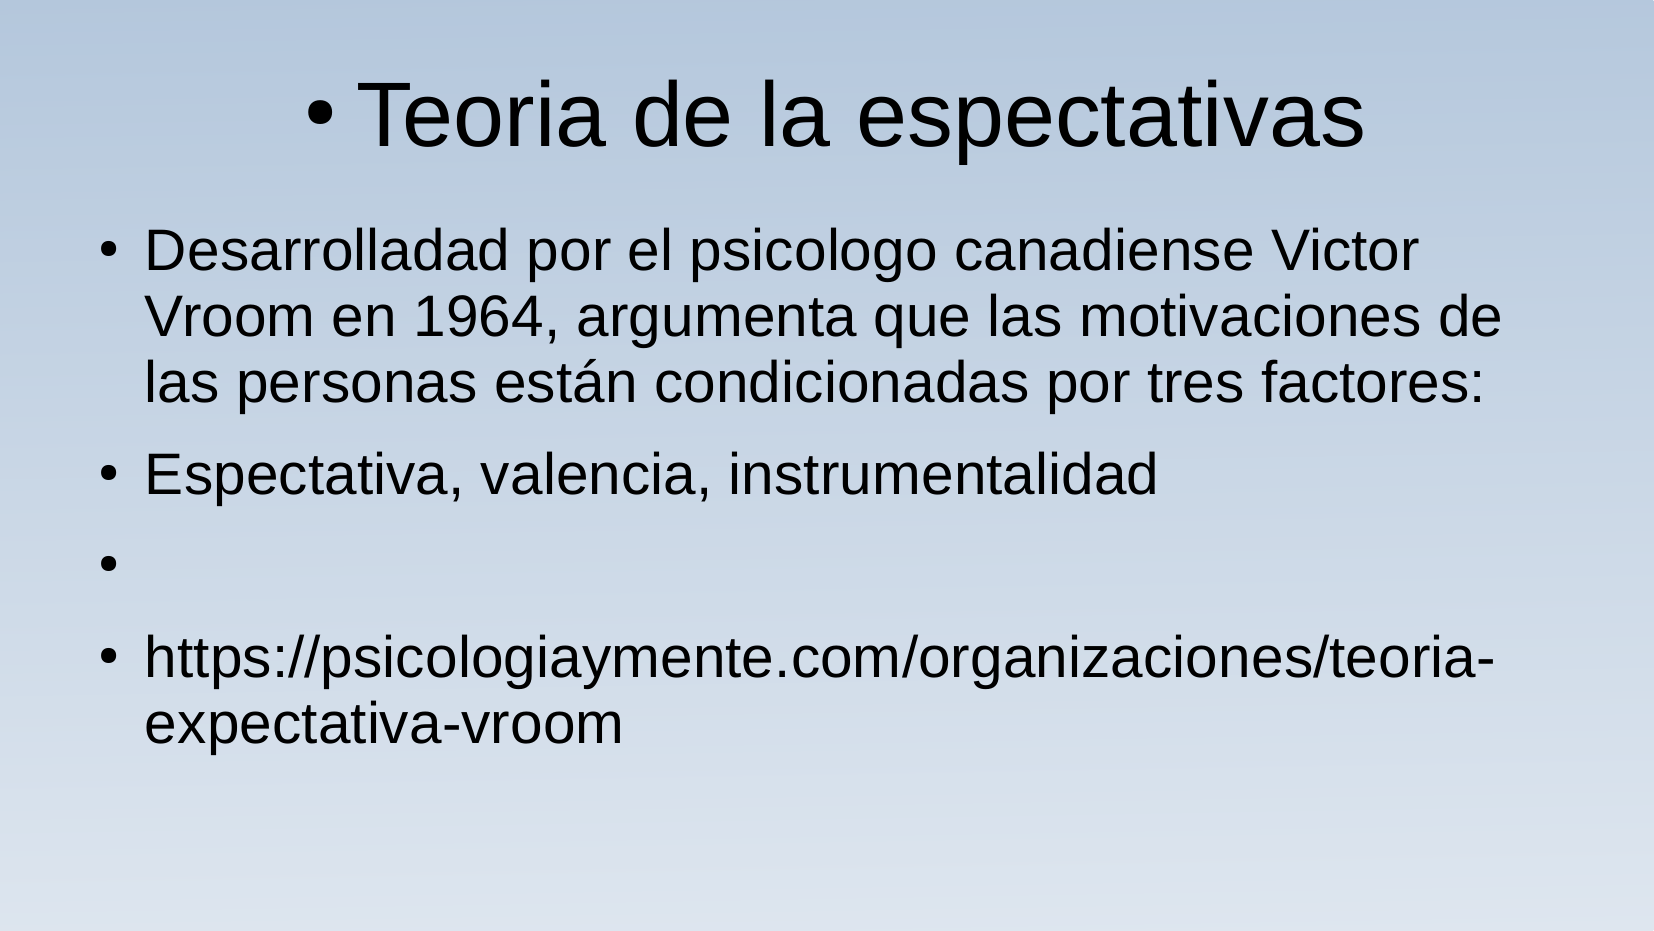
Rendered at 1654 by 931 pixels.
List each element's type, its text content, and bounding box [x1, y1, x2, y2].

title Teoria de la espectativas [82, 37, 1571, 193]
list Desarrolladad por el psicologo canadiense Victor Vroom en 1964, argumenta que las motivaciones de las personas están condicionadas por tres factores: Espectativa, valencia, instrumentalidad https://psicologiaymente.com/organizaciones/teoria-expectativa-vroom [82, 217, 1571, 758]
